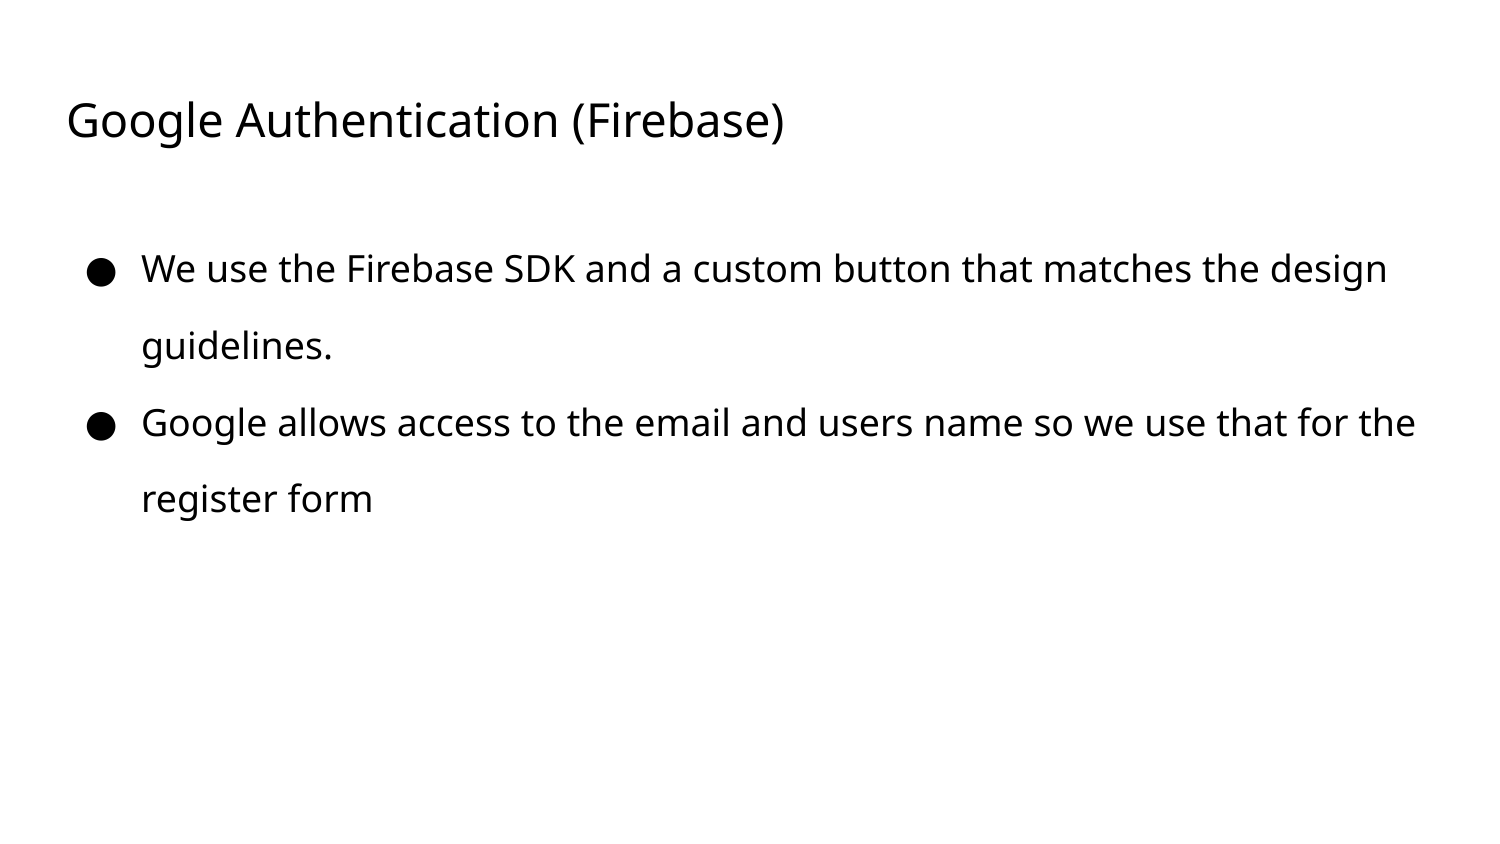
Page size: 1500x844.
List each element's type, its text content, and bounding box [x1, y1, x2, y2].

list We use the Firebase SDK and a custom button that matches the design guidelines. Google allows access to the email and users name so we use that for the register form [51, 202, 1449, 750]
title Google Authentication (Firebase) [51, 72, 1449, 167]
